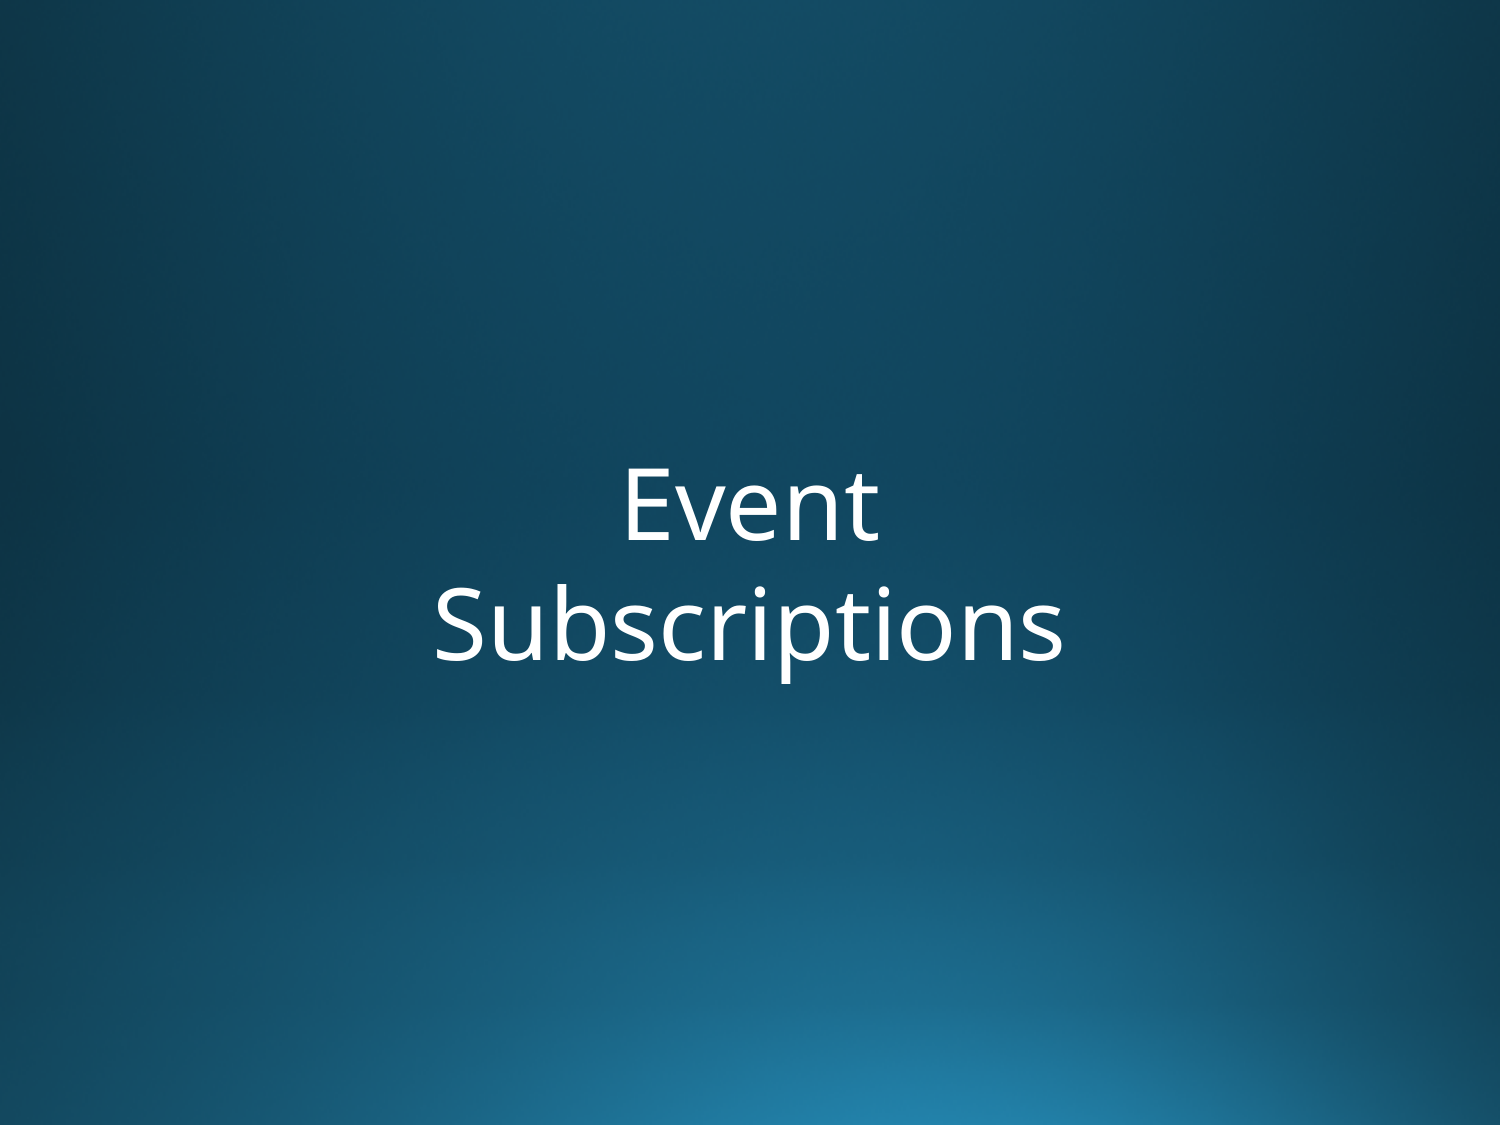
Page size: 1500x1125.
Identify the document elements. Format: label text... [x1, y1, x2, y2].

text_box Event Subscriptions [281, 425, 1219, 700]
picture [0, 0, 1500, 1125]
